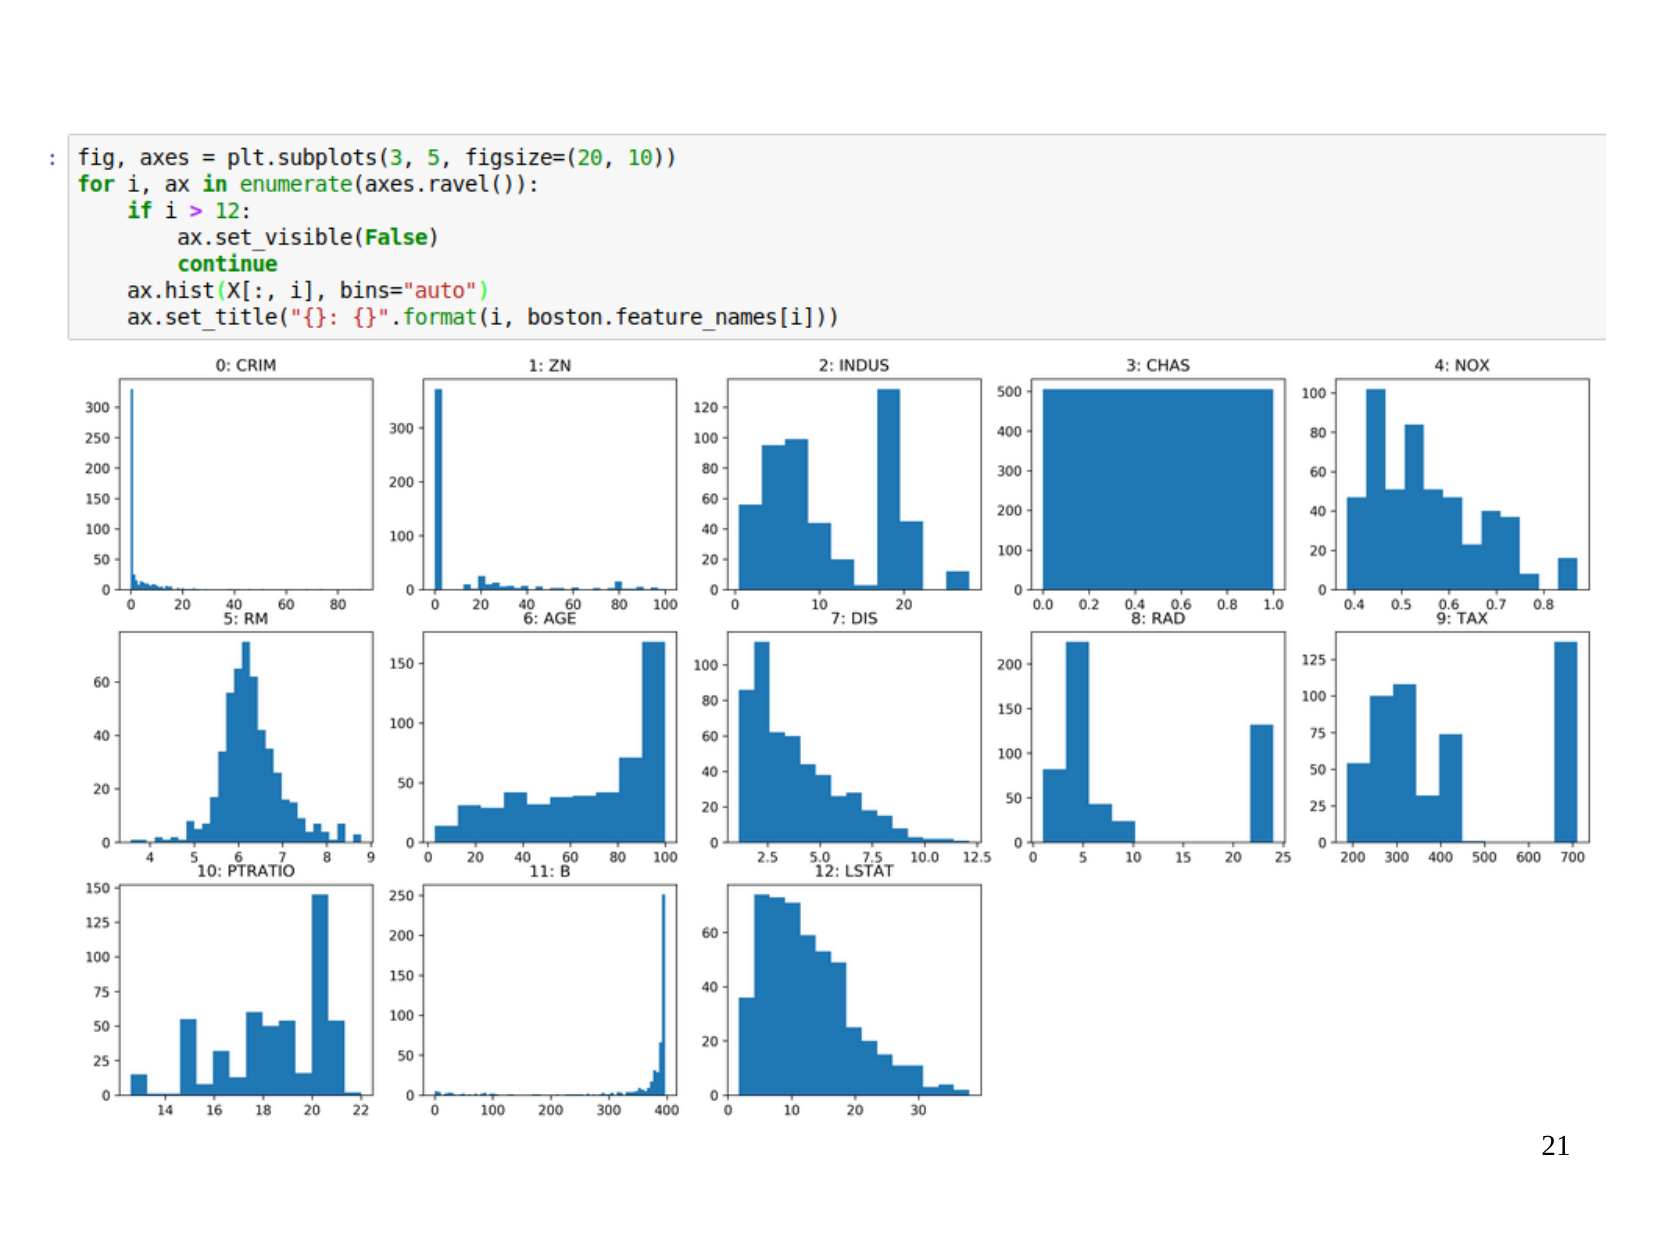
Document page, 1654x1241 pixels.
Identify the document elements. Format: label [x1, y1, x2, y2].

picture [46, 109, 1606, 1129]
